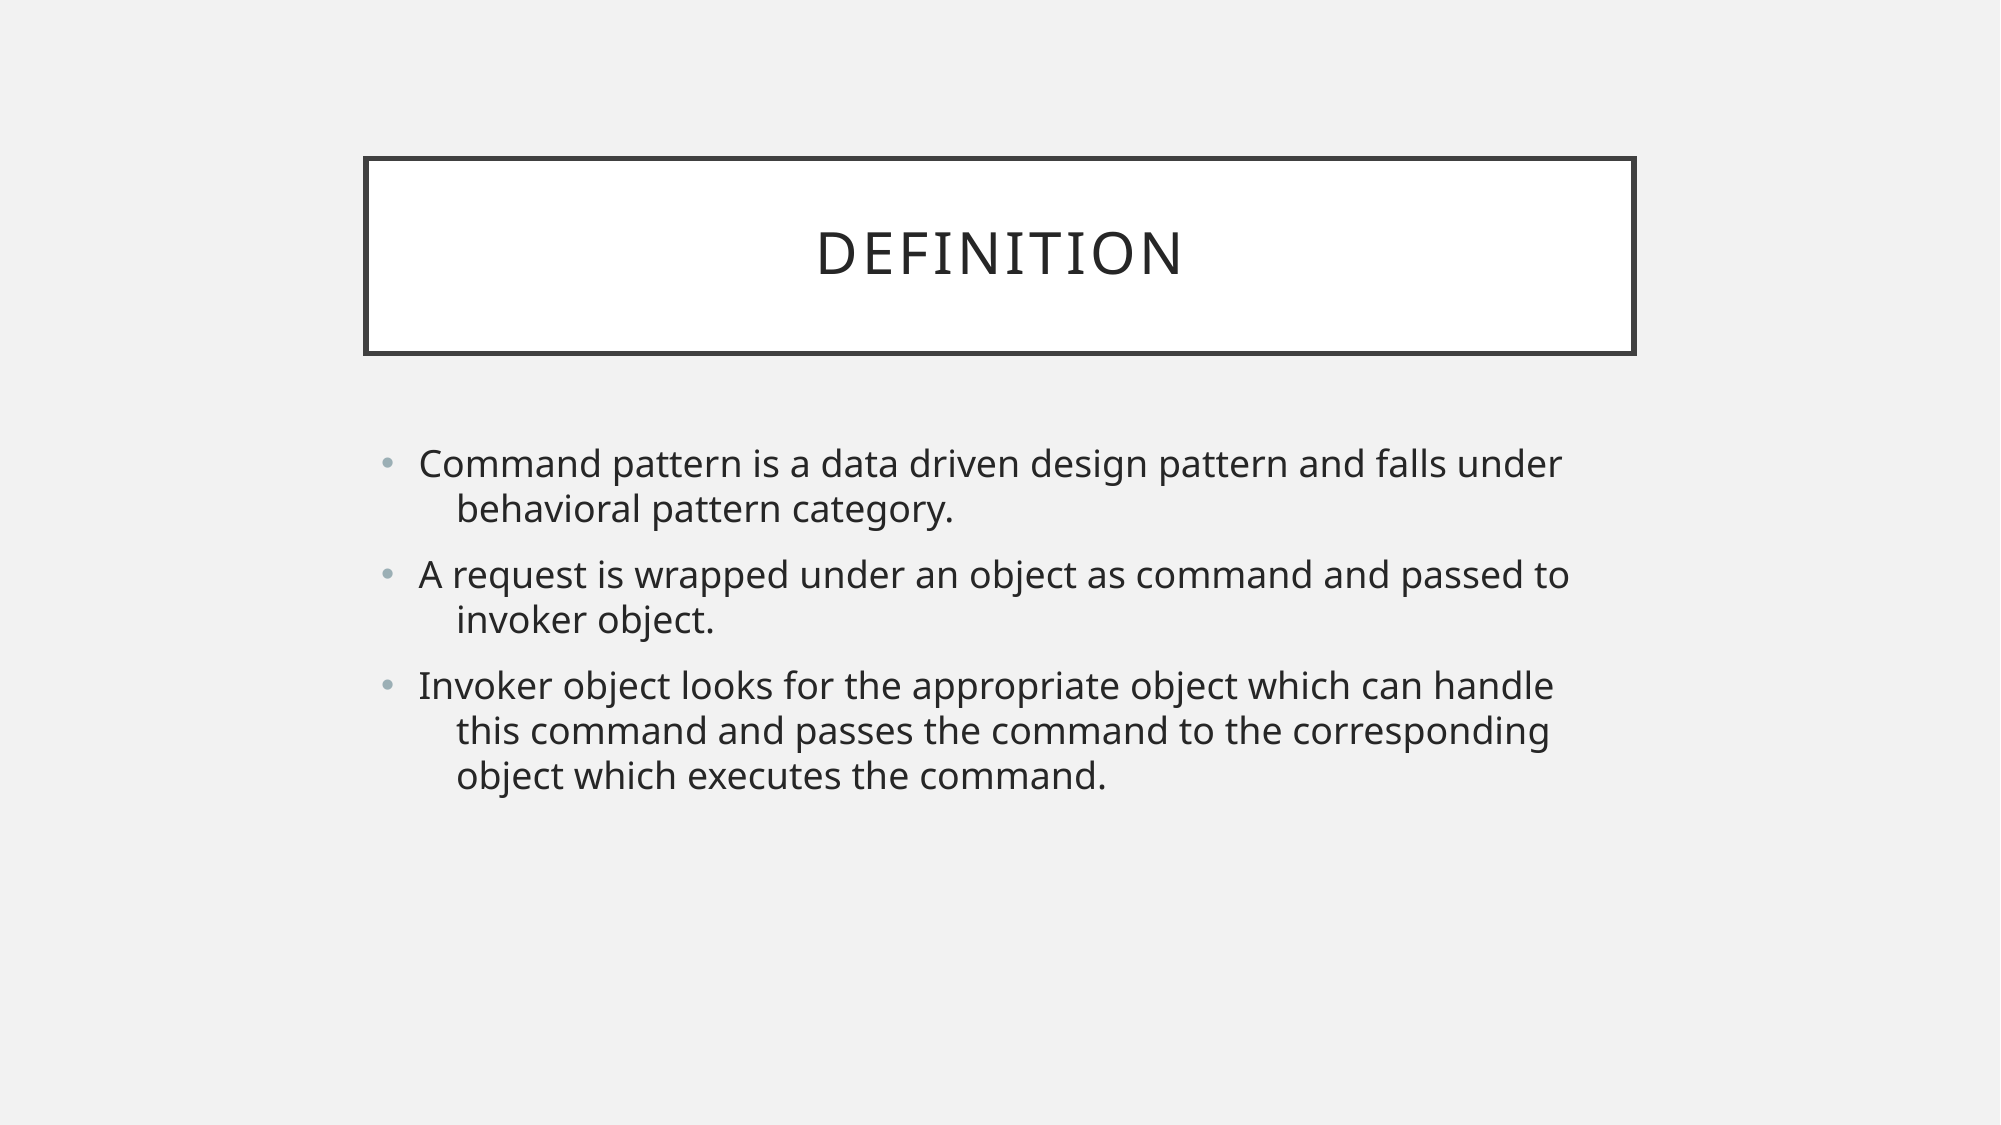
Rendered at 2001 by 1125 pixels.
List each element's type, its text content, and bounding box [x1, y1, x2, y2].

list Command pattern is a data driven design pattern and falls under behavioral pattern category. A request is wrapped under an object as command and passed to invoker object. Invoker object looks for the appropriate object which can handle this command and passes the command to the corresponding object which executes the command. [366, 432, 1634, 942]
title definition [366, 158, 1634, 354]
